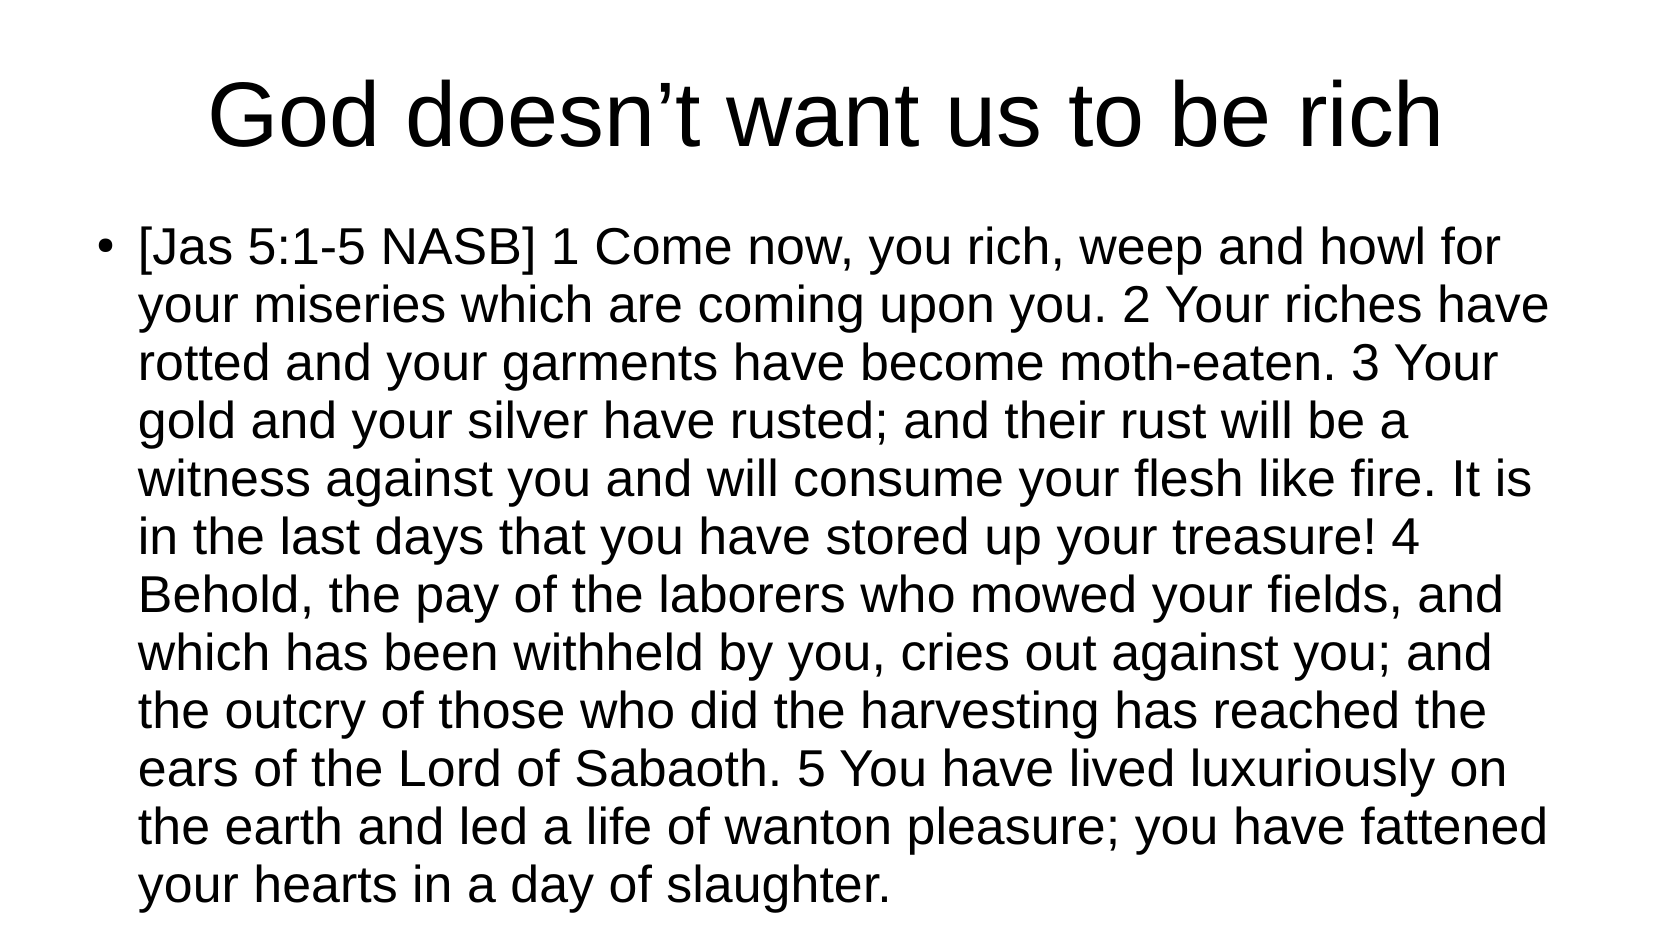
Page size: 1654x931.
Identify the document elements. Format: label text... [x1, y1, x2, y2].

list [Jas 5:1-5 NASB] 1 Come now, you rich, weep and howl for your miseries which are coming upon you. 2 Your riches have rotted and your garments have become moth-eaten. 3 Your gold and your silver have rusted; and their rust will be a witness against you and will consume your flesh like fire. It is in the last days that you have stored up your treasure! 4 Behold, the pay of the laborers who mowed your fields, and which has been withheld by you, cries out against you; and the outcry of those who did the harvesting has reached the ears of the Lord of Sabaoth. 5 You have lived luxuriously on the earth and led a life of wanton pleasure; you have fattened your hearts in a day of slaughter. [82, 217, 1571, 916]
title God doesn’t want us to be rich [82, 37, 1571, 193]
